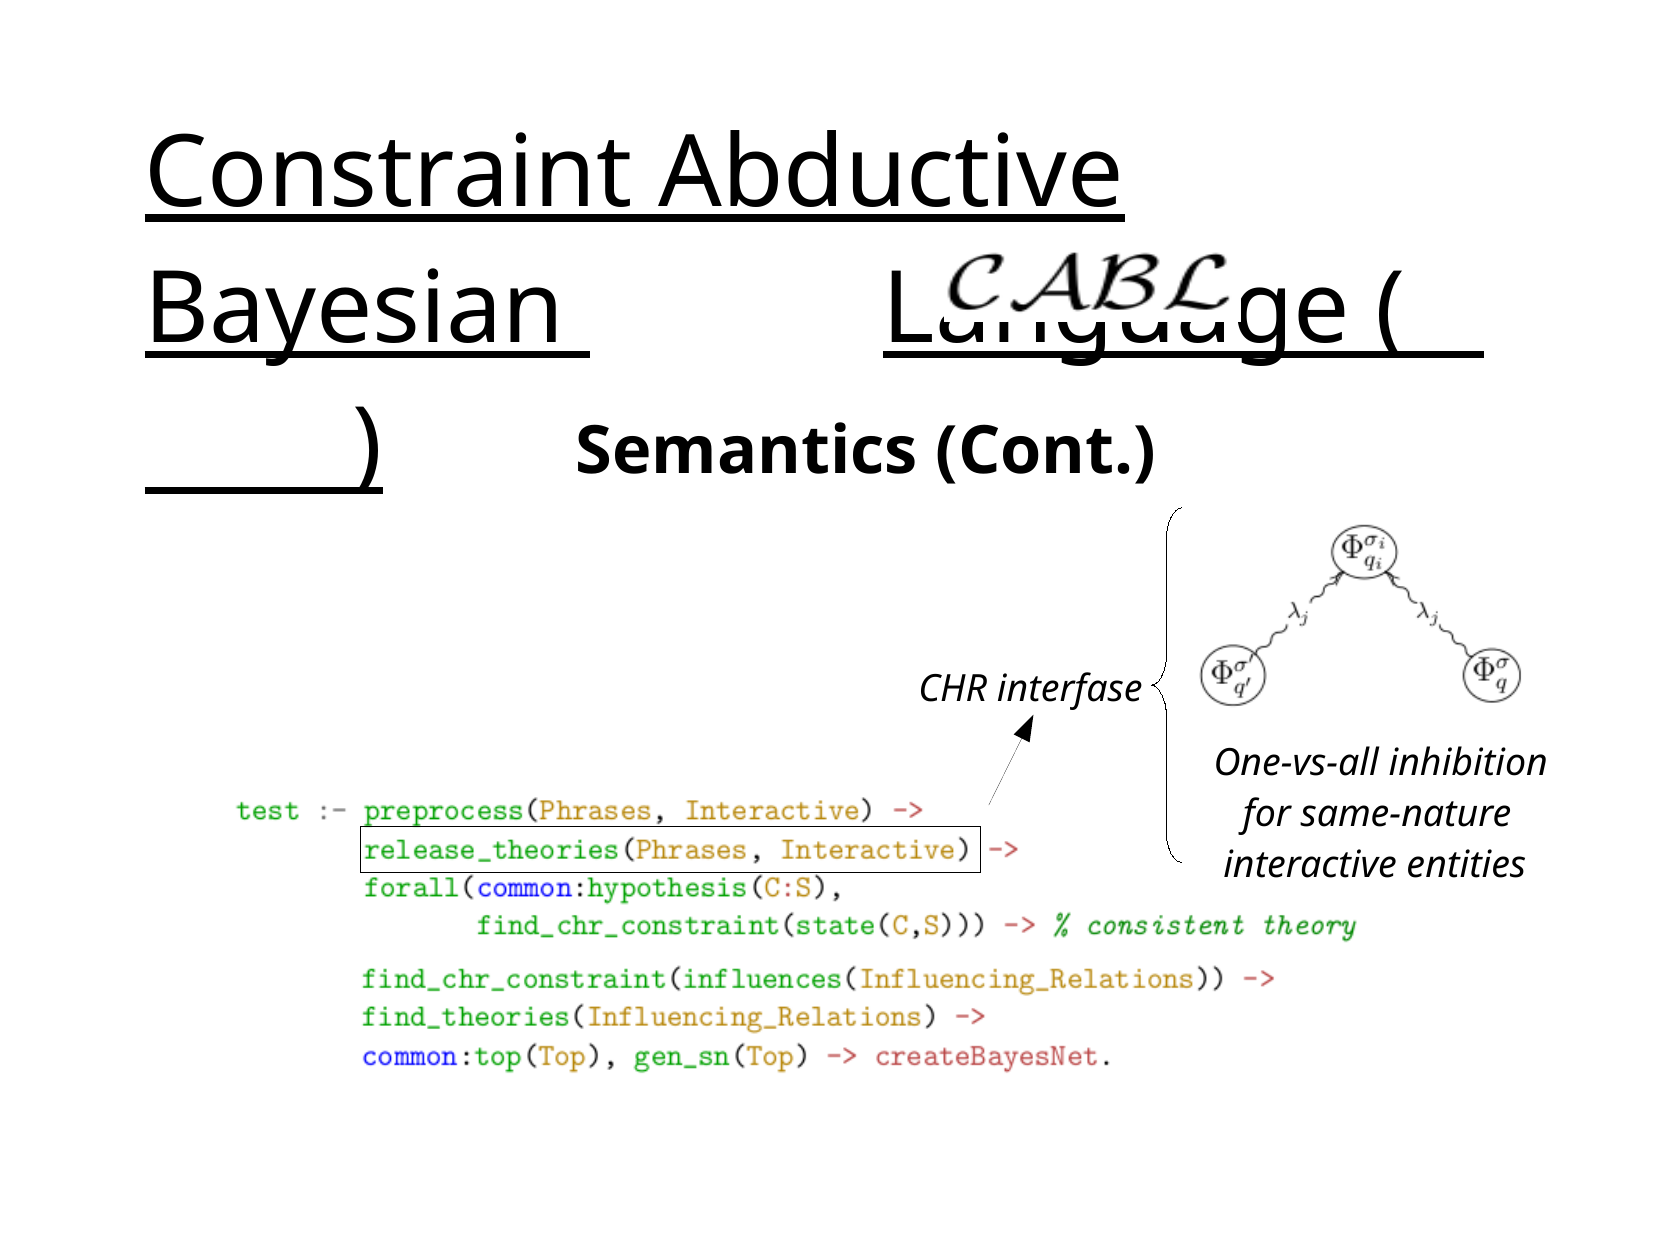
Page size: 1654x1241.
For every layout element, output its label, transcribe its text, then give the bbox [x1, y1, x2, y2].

text_box CHR interfase [903, 653, 1152, 715]
picture [230, 785, 1388, 1081]
text_box Constraint Abductive Bayesian Language ( ) [129, 92, 1517, 348]
text_box One-vs-all inhibition for same-nature interactive entities [1198, 727, 1554, 880]
text_box Semantics (Cont.) [561, 394, 1241, 502]
picture [1187, 519, 1554, 728]
picture [944, 236, 1241, 322]
